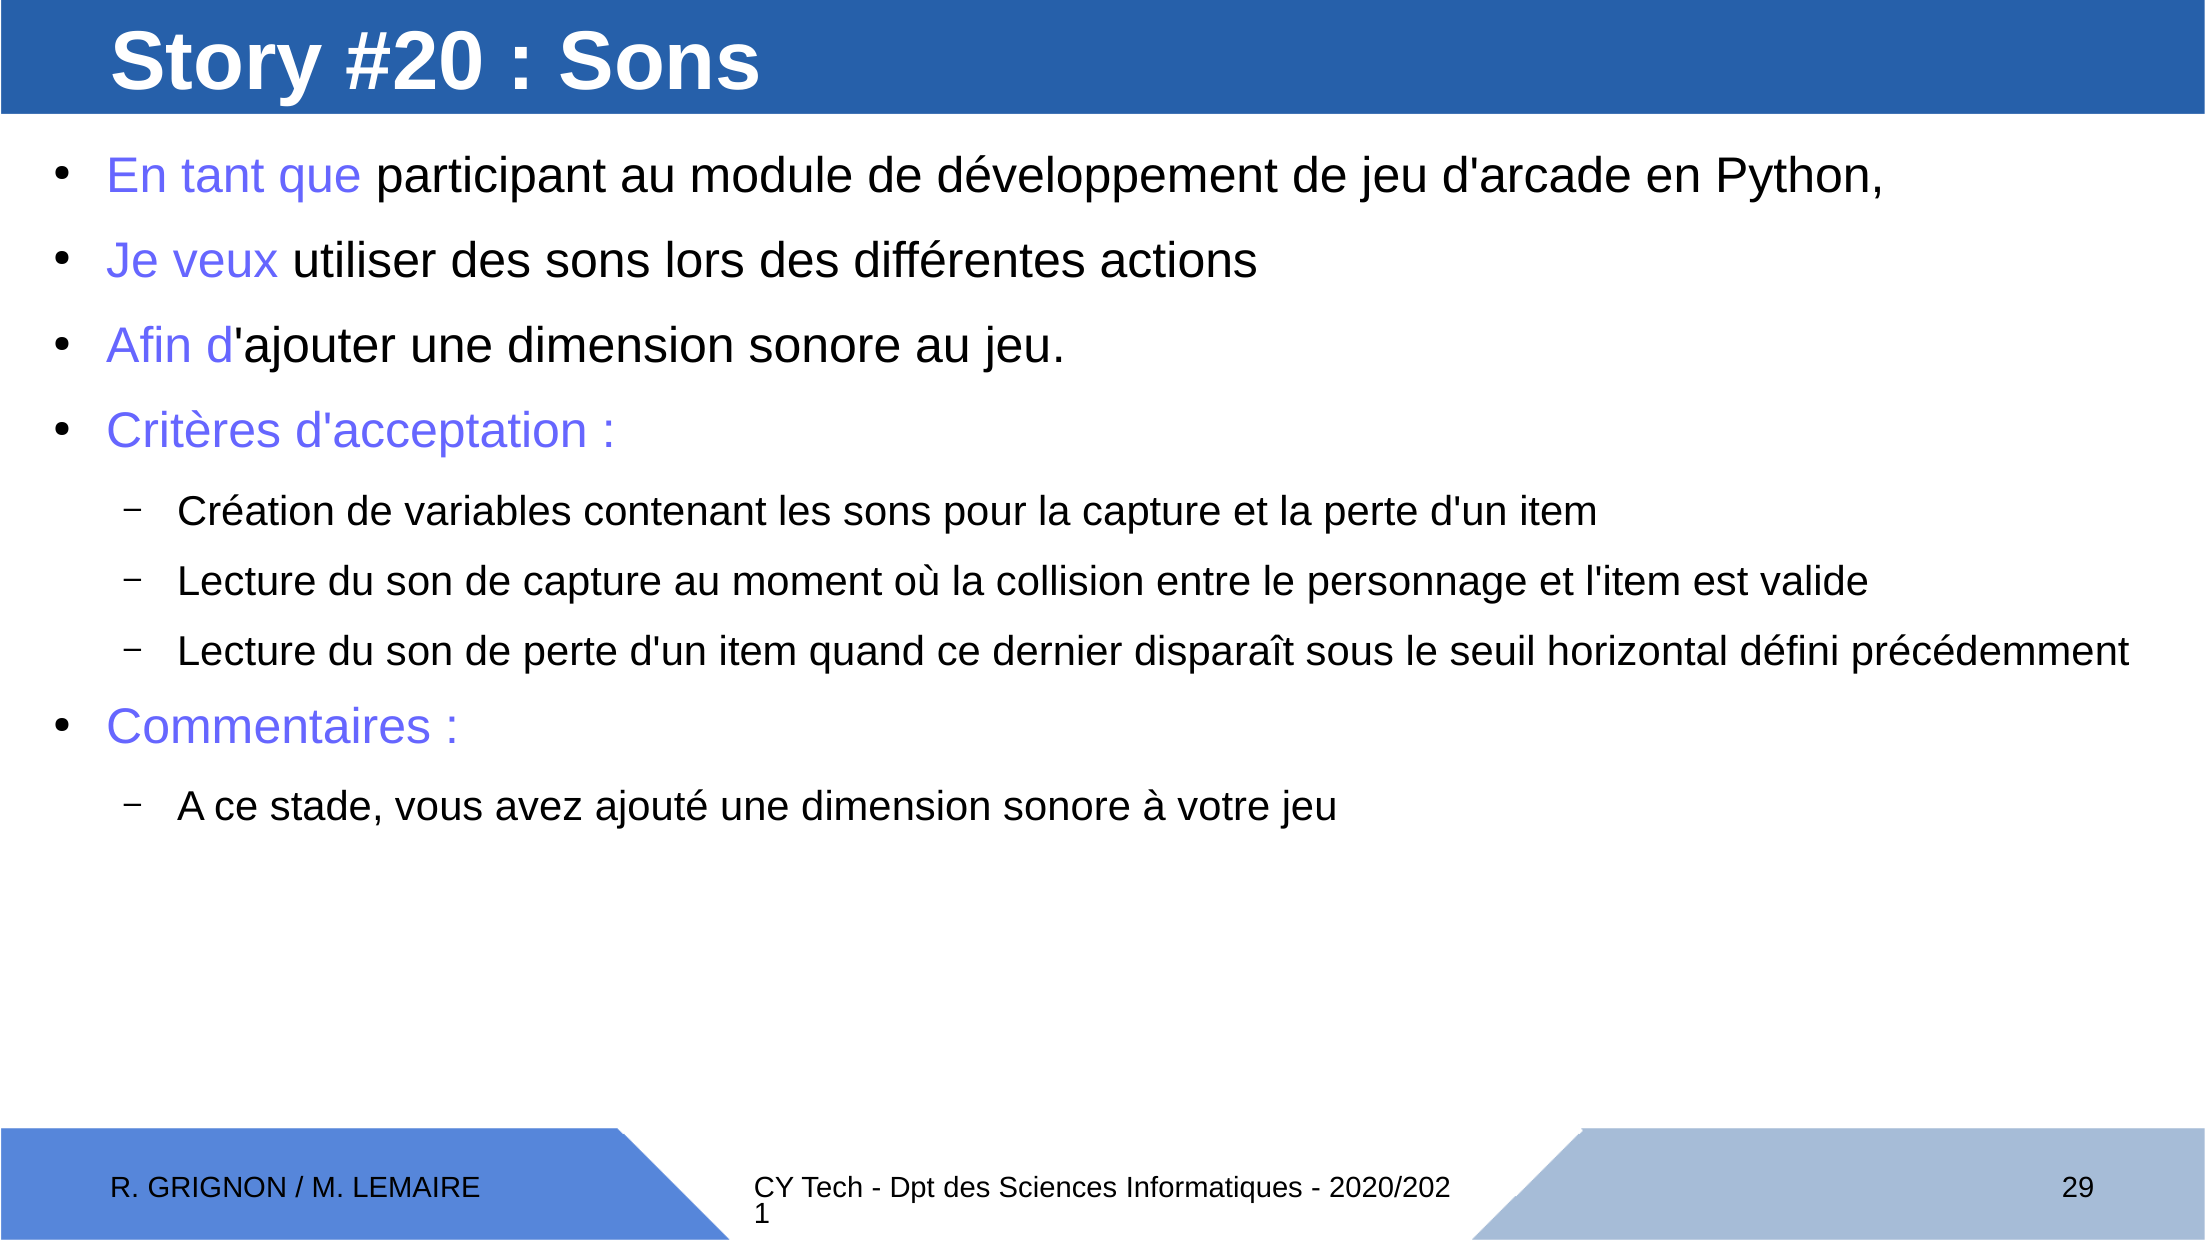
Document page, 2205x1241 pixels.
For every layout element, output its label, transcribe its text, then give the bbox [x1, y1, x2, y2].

list En tant que participant au module de développement de jeu d'arcade en Python, Je veux utiliser des sons lors des différentes actions Afin d'ajouter une dimension sonore au jeu. Critères d'acceptation : Création de variables contenant les sons pour la capture et la perte d'un item Lecture du son de capture au moment où la collision entre le personnage et l'item est valide Lecture du son de perte d'un item quand ce dernier disparaît sous le seuil horizontal défini précédemment Commentaires : A ce stade, vous avez ajouté une dimension sonore à votre jeu [35, 217, 2186, 1087]
picture [0, 0, 2205, 1241]
title Story #20 : Sons [110, 49, 2095, 217]
